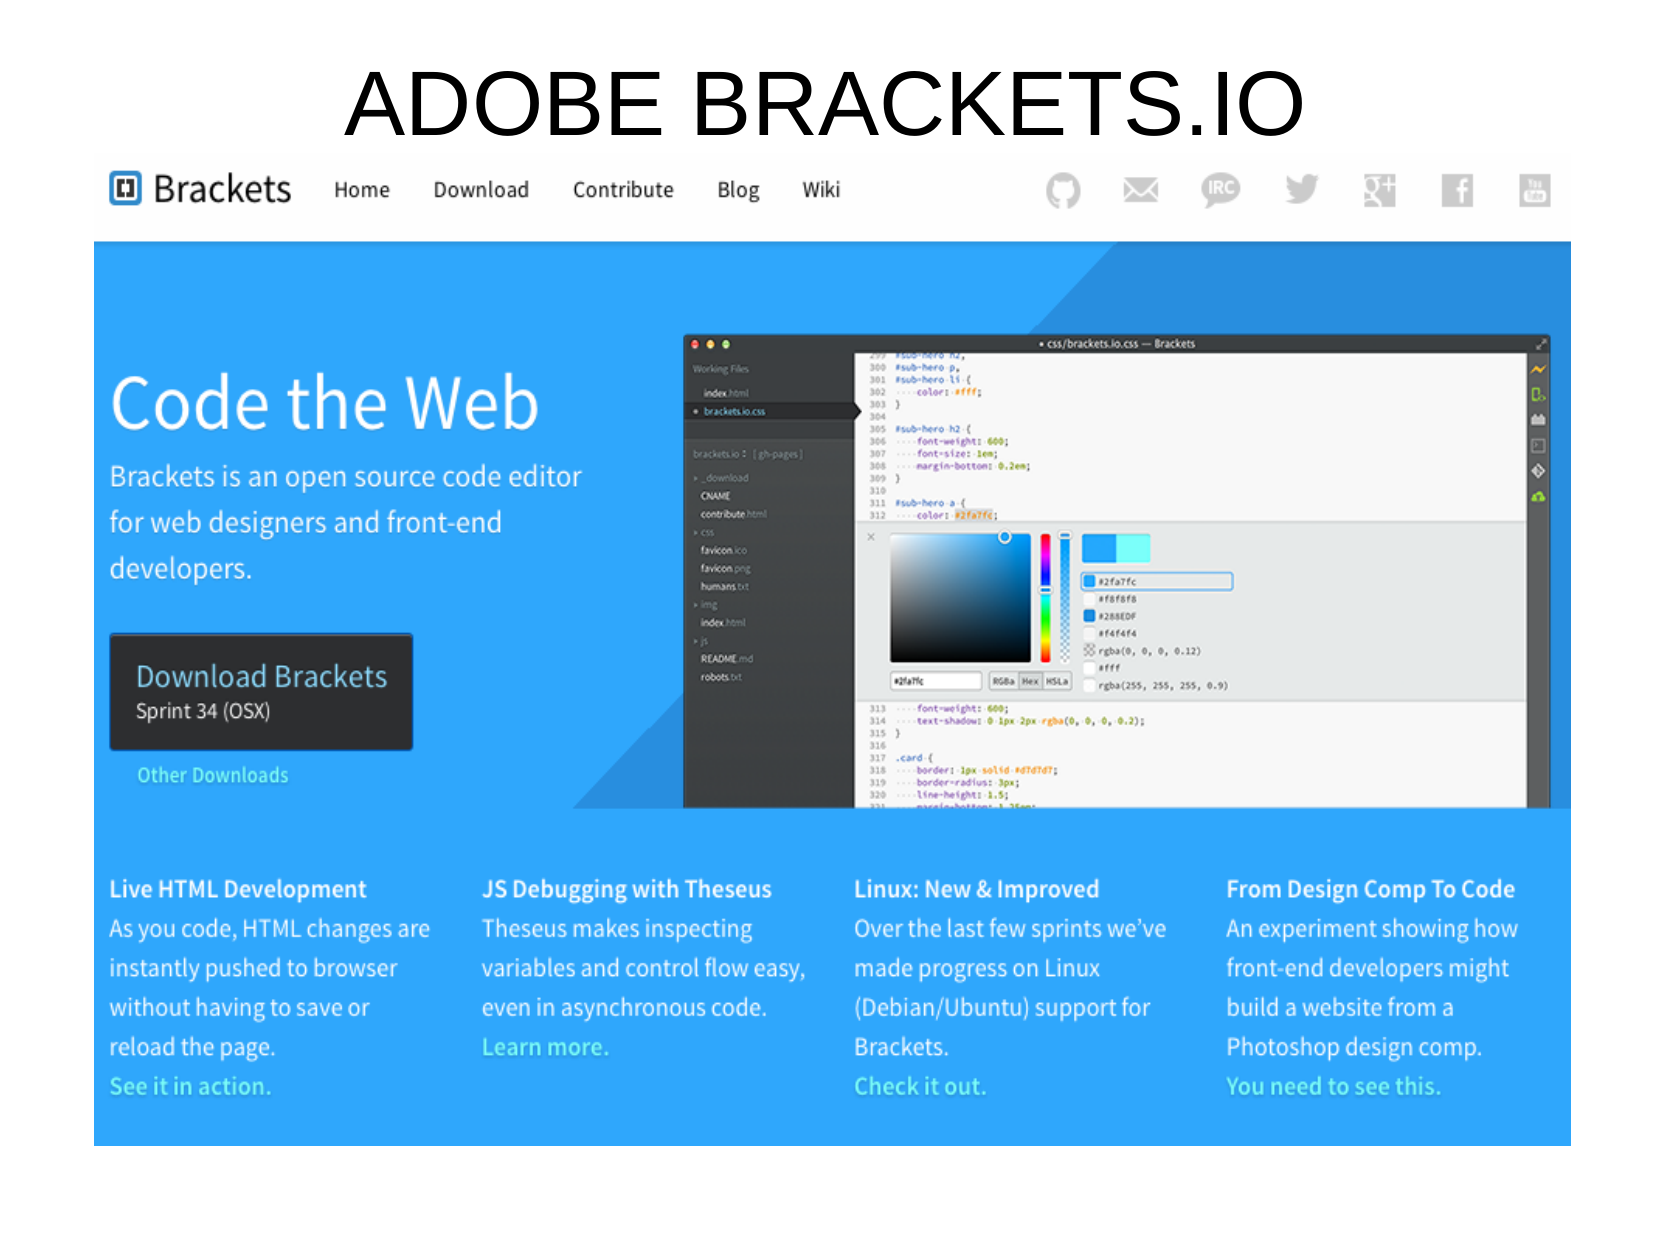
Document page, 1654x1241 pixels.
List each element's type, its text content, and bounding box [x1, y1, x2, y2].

title ADOBE BRACKETS.IO [82, 0, 1571, 208]
picture [94, 153, 1571, 1146]
